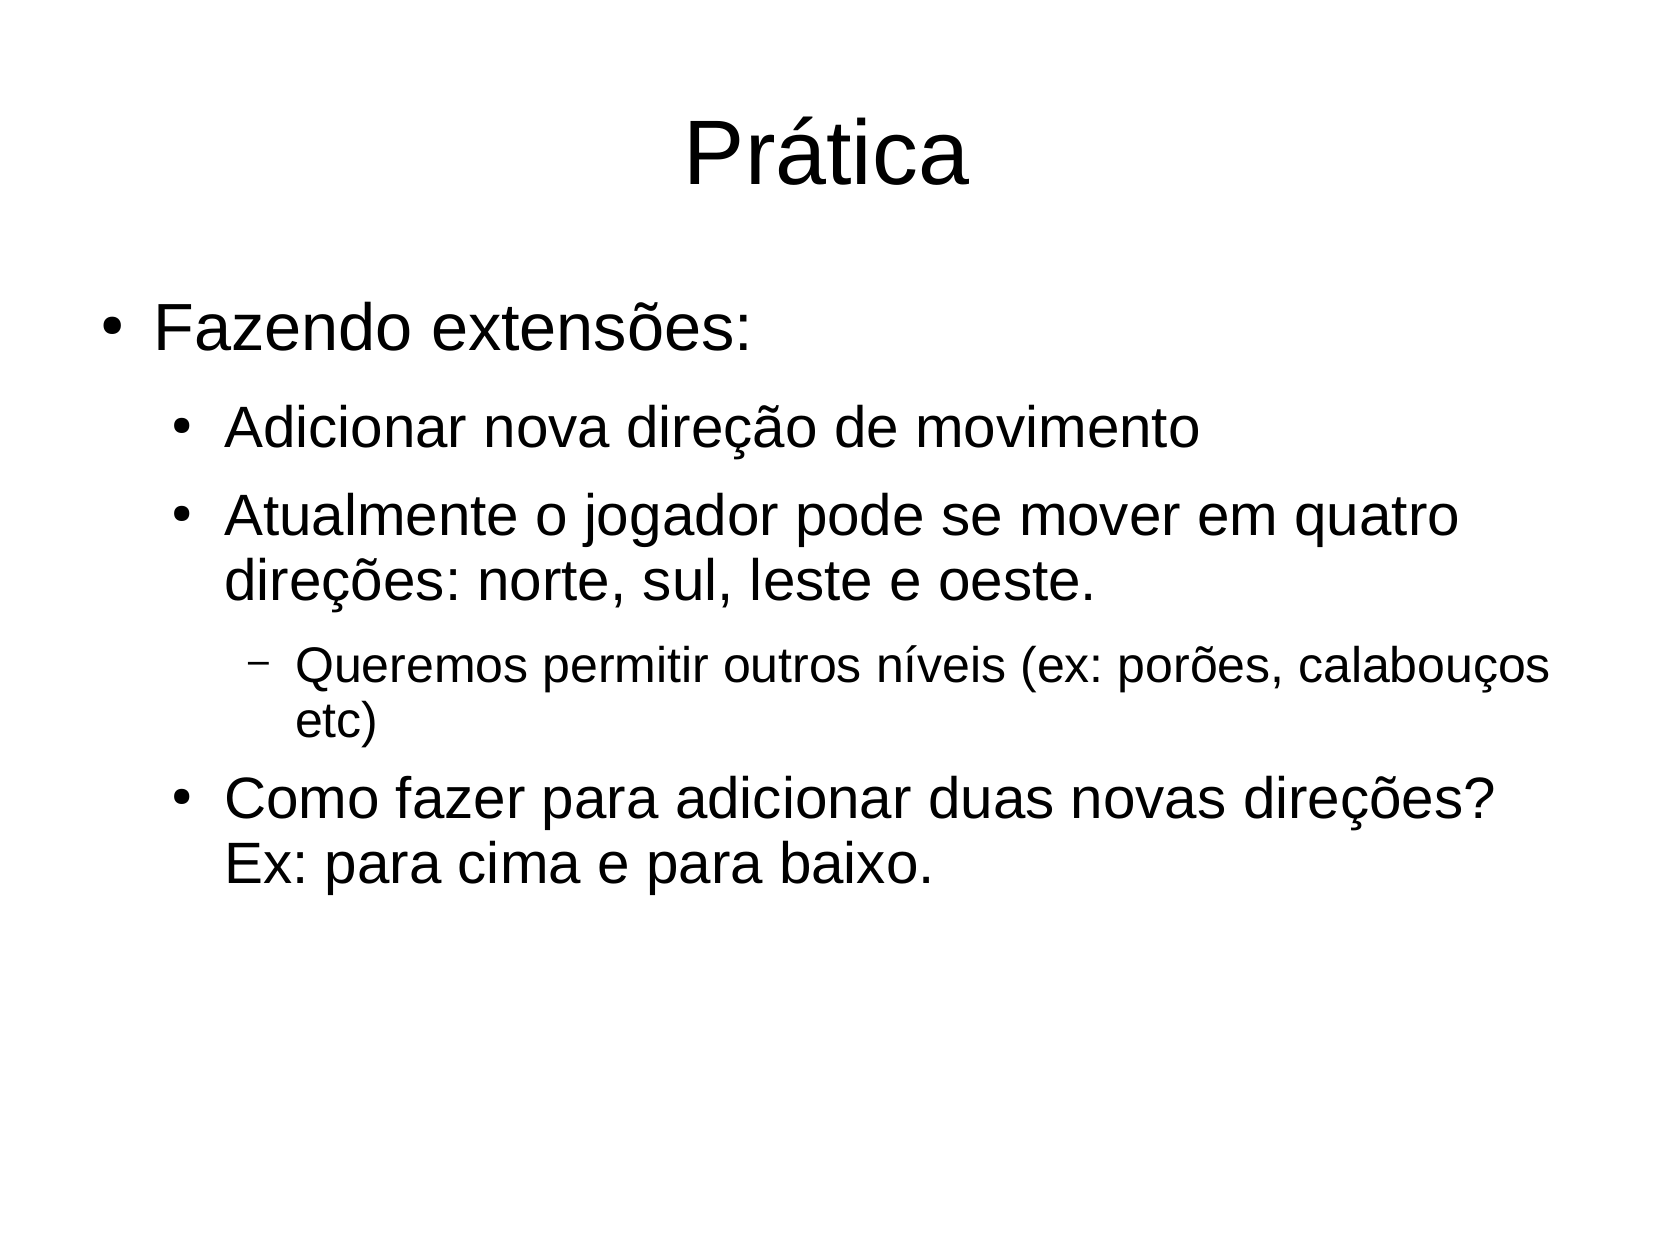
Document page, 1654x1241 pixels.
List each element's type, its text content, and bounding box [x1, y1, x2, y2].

title Prática [82, 49, 1571, 257]
list Fazendo extensões: Adicionar nova direção de movimento Atualmente o jogador pode se mover em quatro direções: norte, sul, leste e oeste. Queremos permitir outros níveis (ex: porões, calabouços etc) Como fazer para adicionar duas novas direções? Ex: para cima e para baixo. [82, 290, 1571, 1109]
